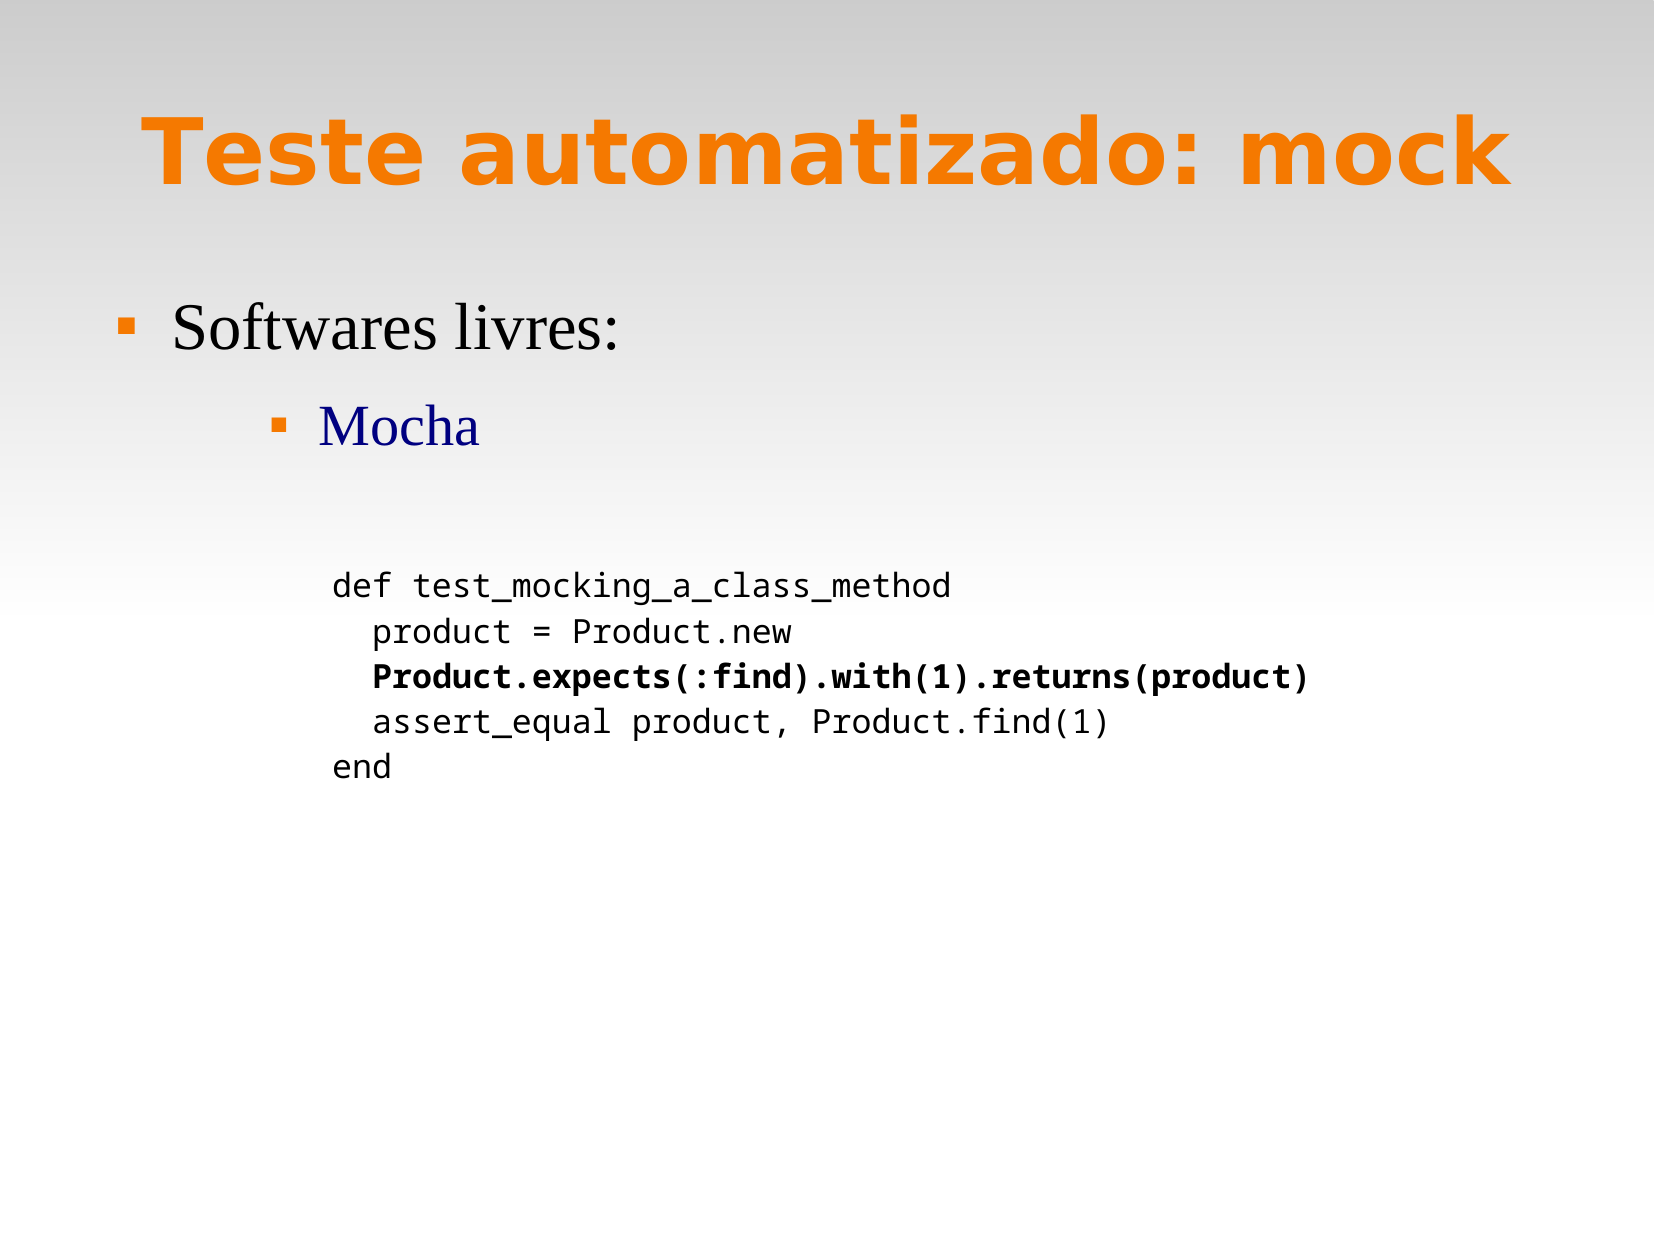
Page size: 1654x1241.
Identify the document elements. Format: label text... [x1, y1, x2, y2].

list Softwares livres: Mocha [82, 290, 1571, 532]
text_box def test_mocking_a_class_method product = Product.new Product.expects(:find).with(1).returns(product) assert_equal product, Product.find(1) end [317, 555, 1337, 801]
title Teste automatizado: mock [82, 56, 1571, 250]
